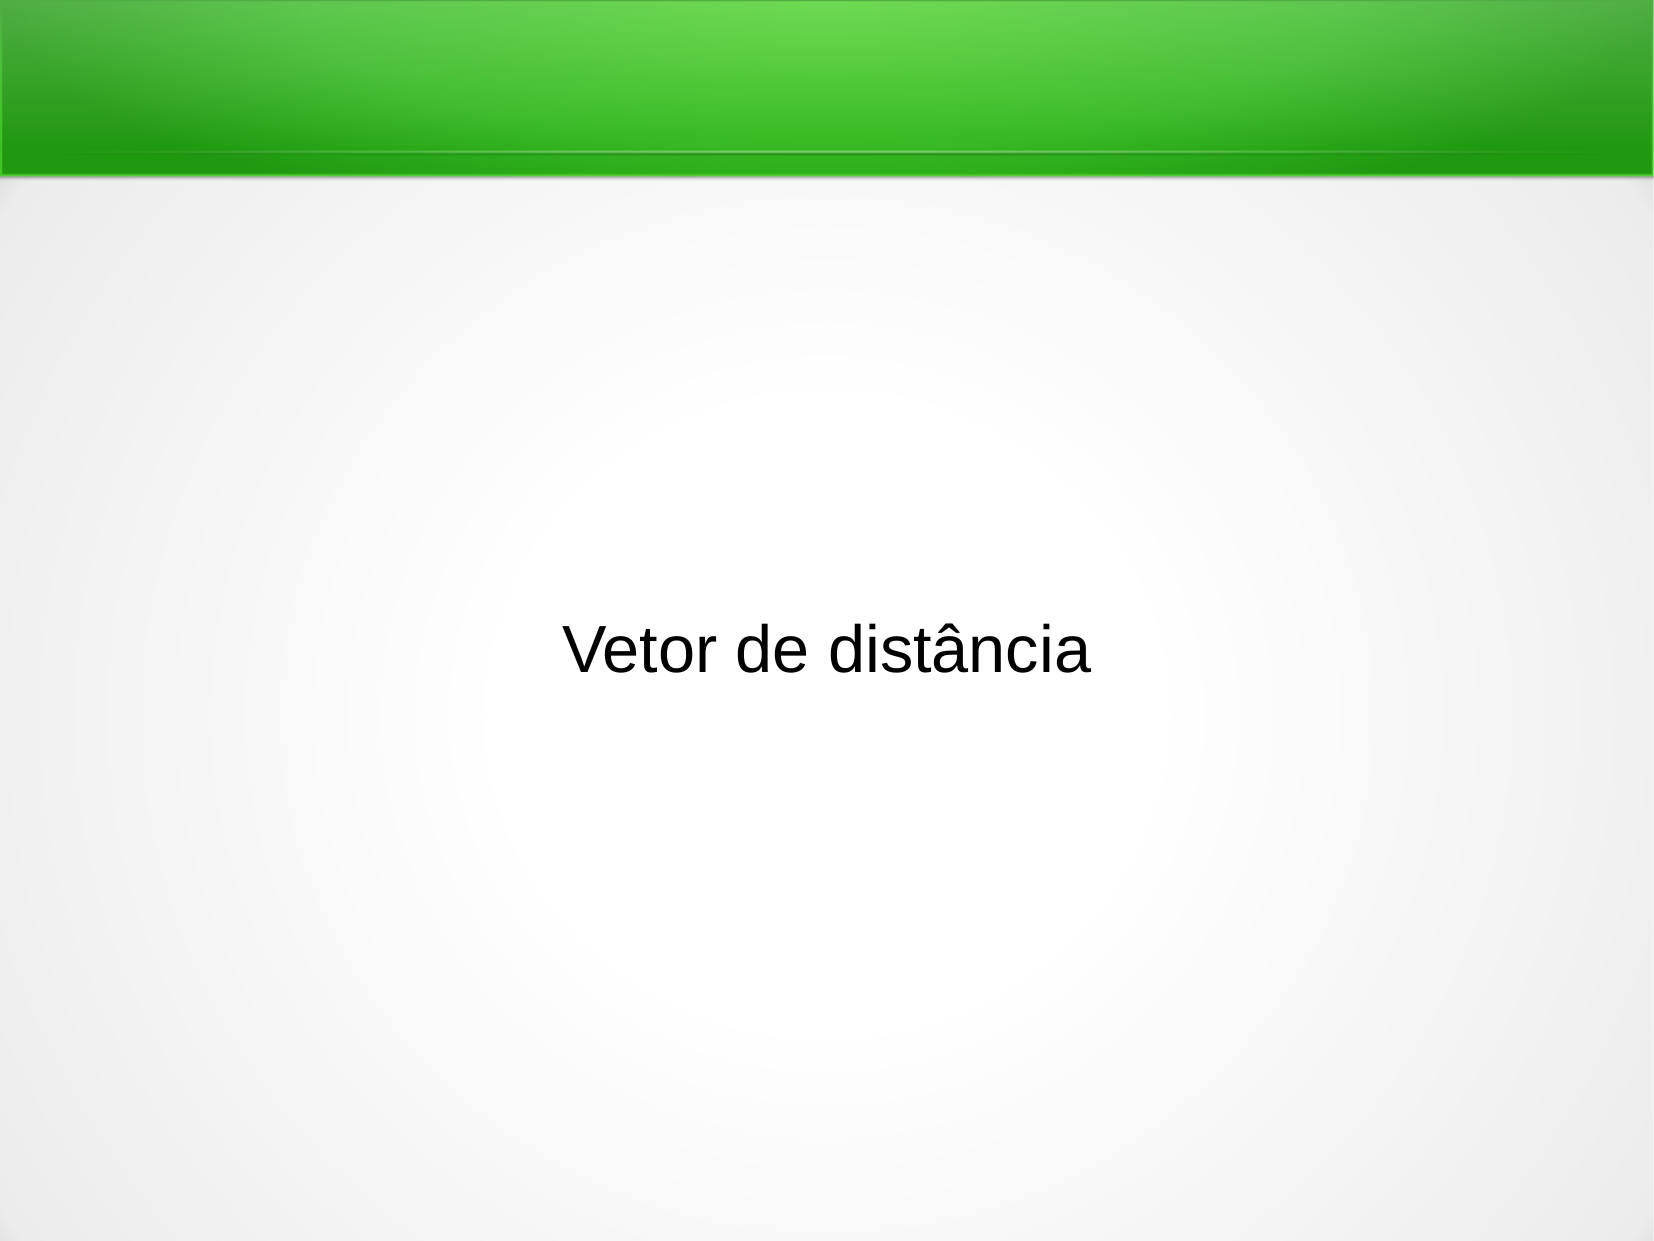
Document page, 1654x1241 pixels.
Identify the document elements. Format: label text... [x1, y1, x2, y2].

picture [0, 0, 1654, 1241]
subtitle Vetor de distância [82, 290, 1571, 1010]
